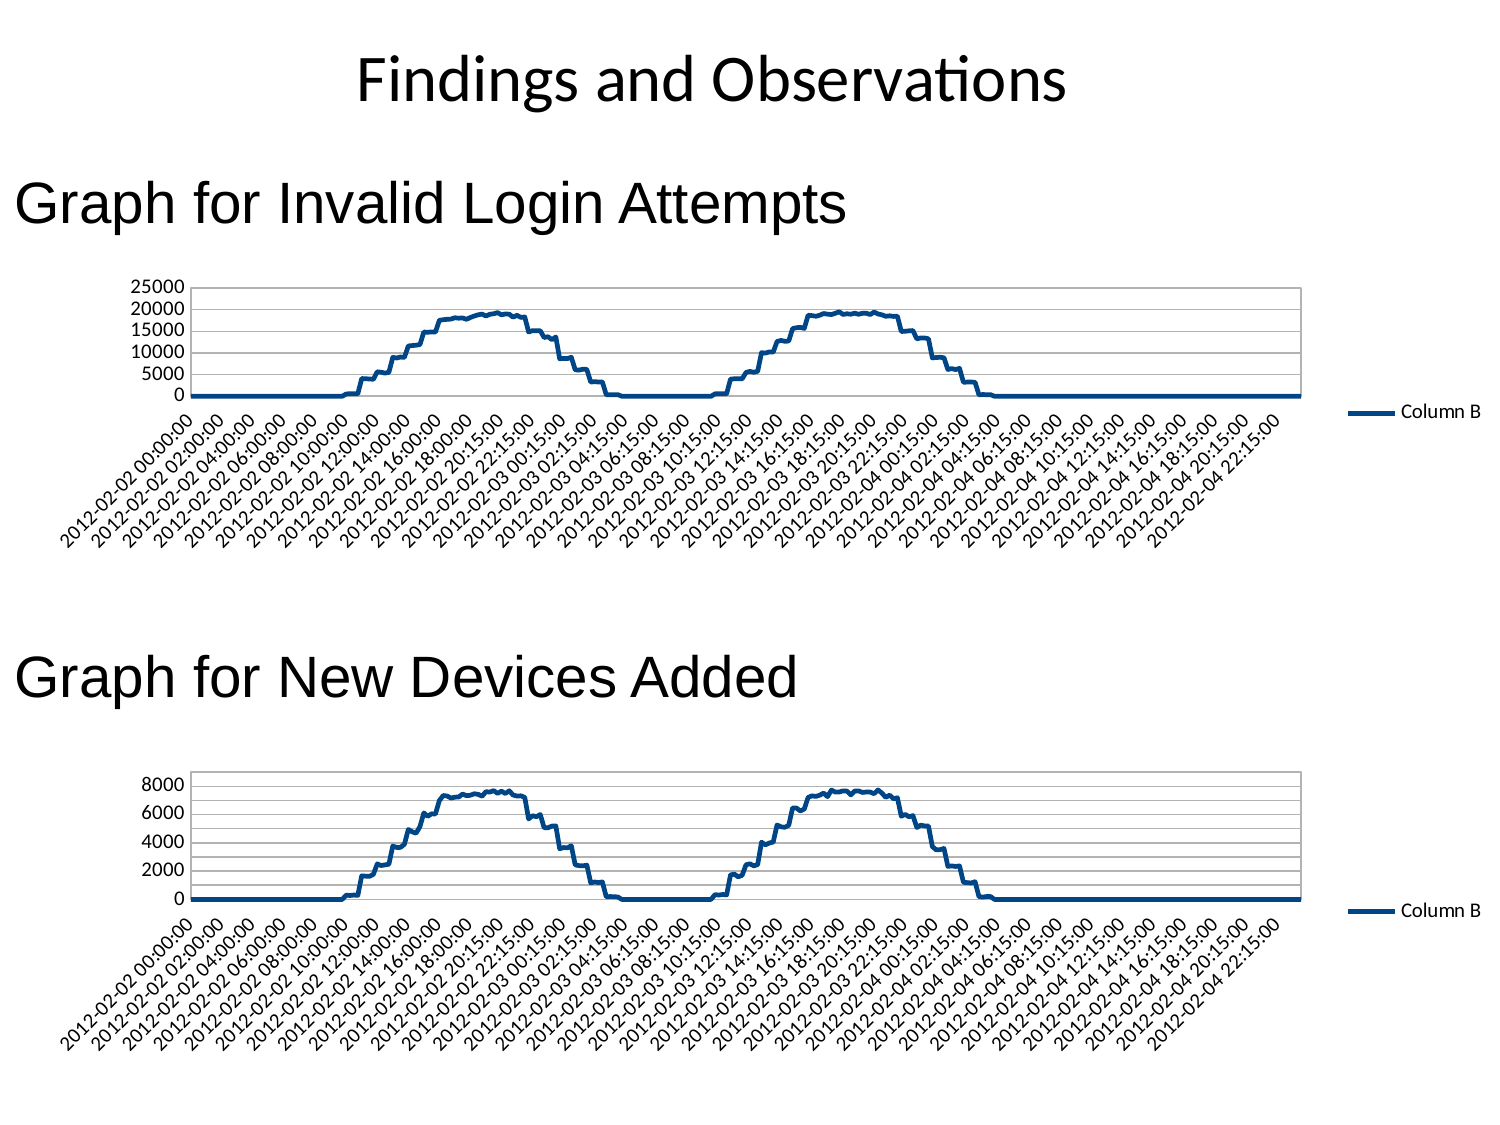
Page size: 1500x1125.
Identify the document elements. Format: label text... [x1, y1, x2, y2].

text_box Graph for Invalid Login Attempts [0, 163, 1276, 242]
title Findings and Observations [37, 0, 1388, 150]
chart [0, 242, 1500, 585]
chart [0, 736, 1500, 1088]
text_box Graph for New Devices Added [0, 637, 830, 718]
